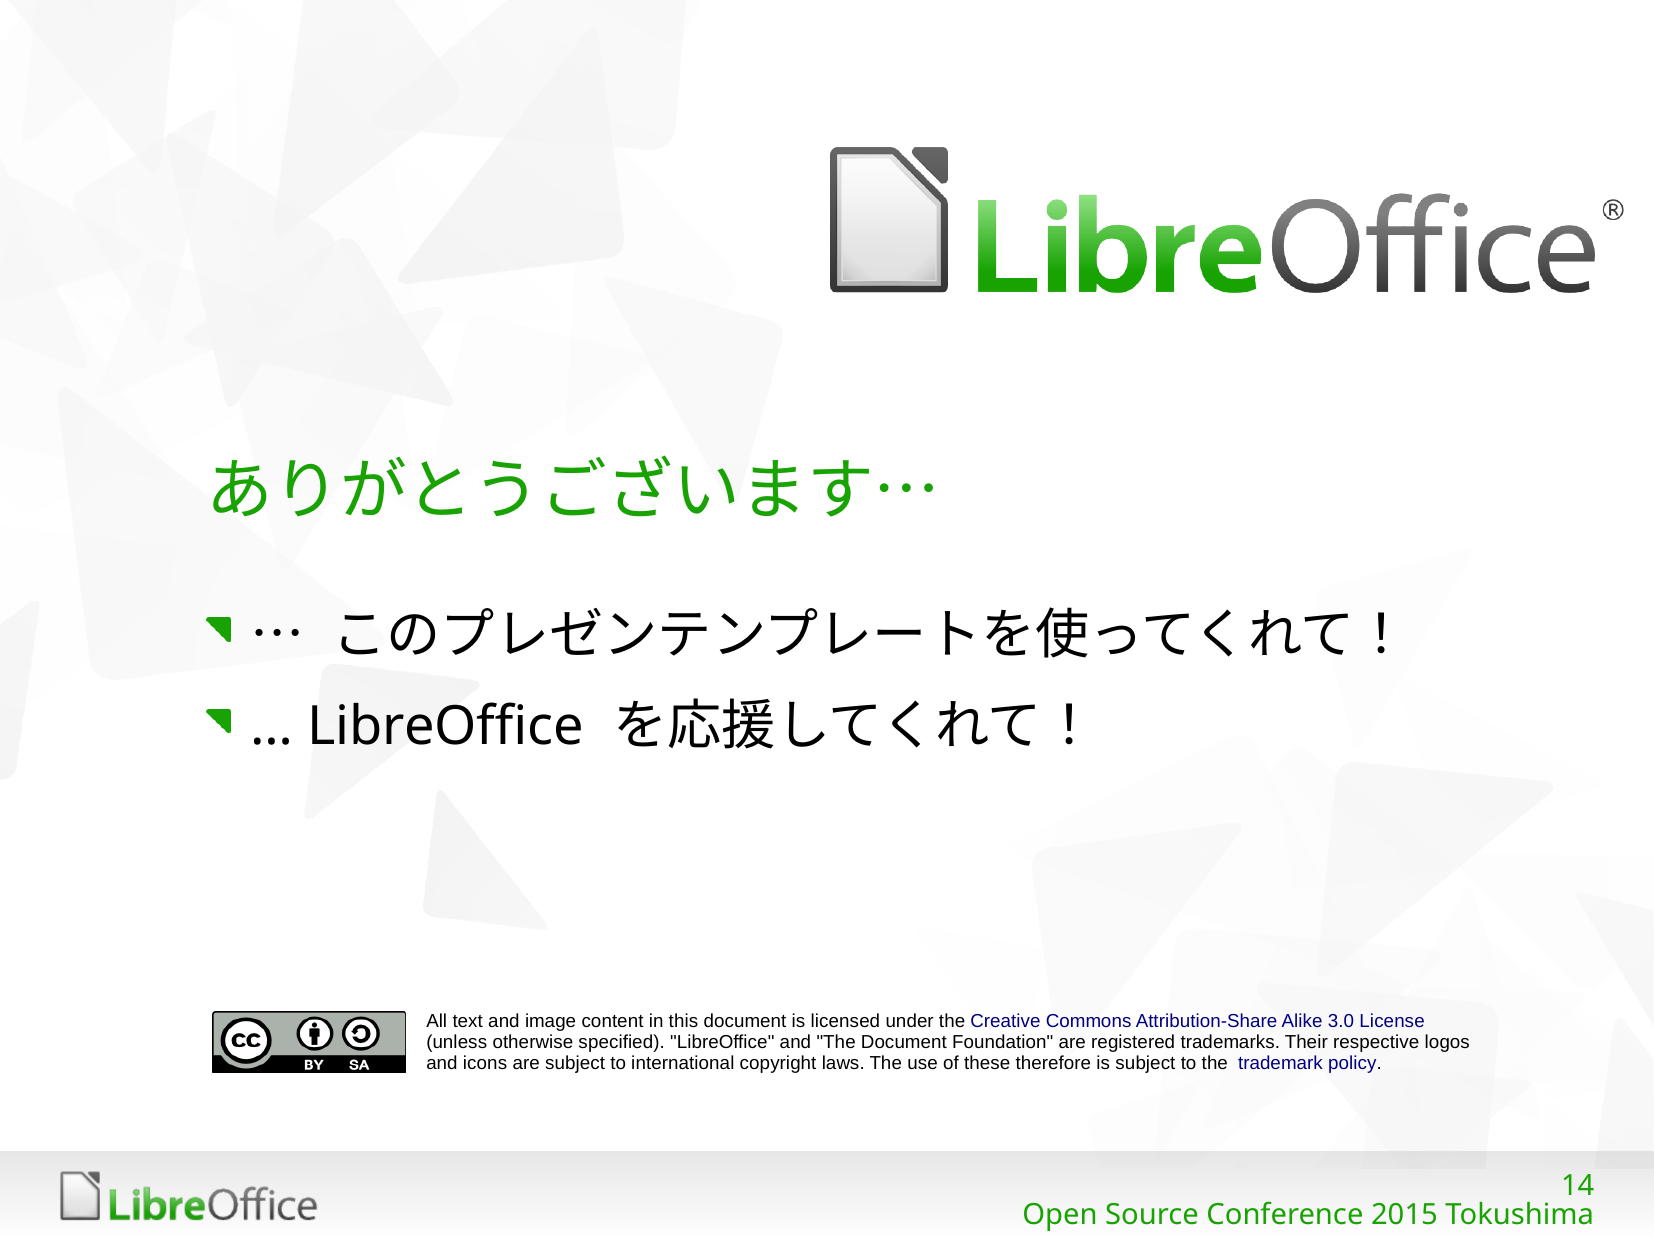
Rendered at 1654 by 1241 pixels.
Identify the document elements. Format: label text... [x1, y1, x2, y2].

title ありがとうございます… [206, 395, 1477, 573]
picture [41, 1152, 206, 1240]
picture [915, 548, 1654, 1169]
picture [0, 0, 1654, 930]
list … このプレゼンテンプレートを使ってくれて！ … LibreOffice を応援してくれて！ [206, 590, 1477, 1241]
